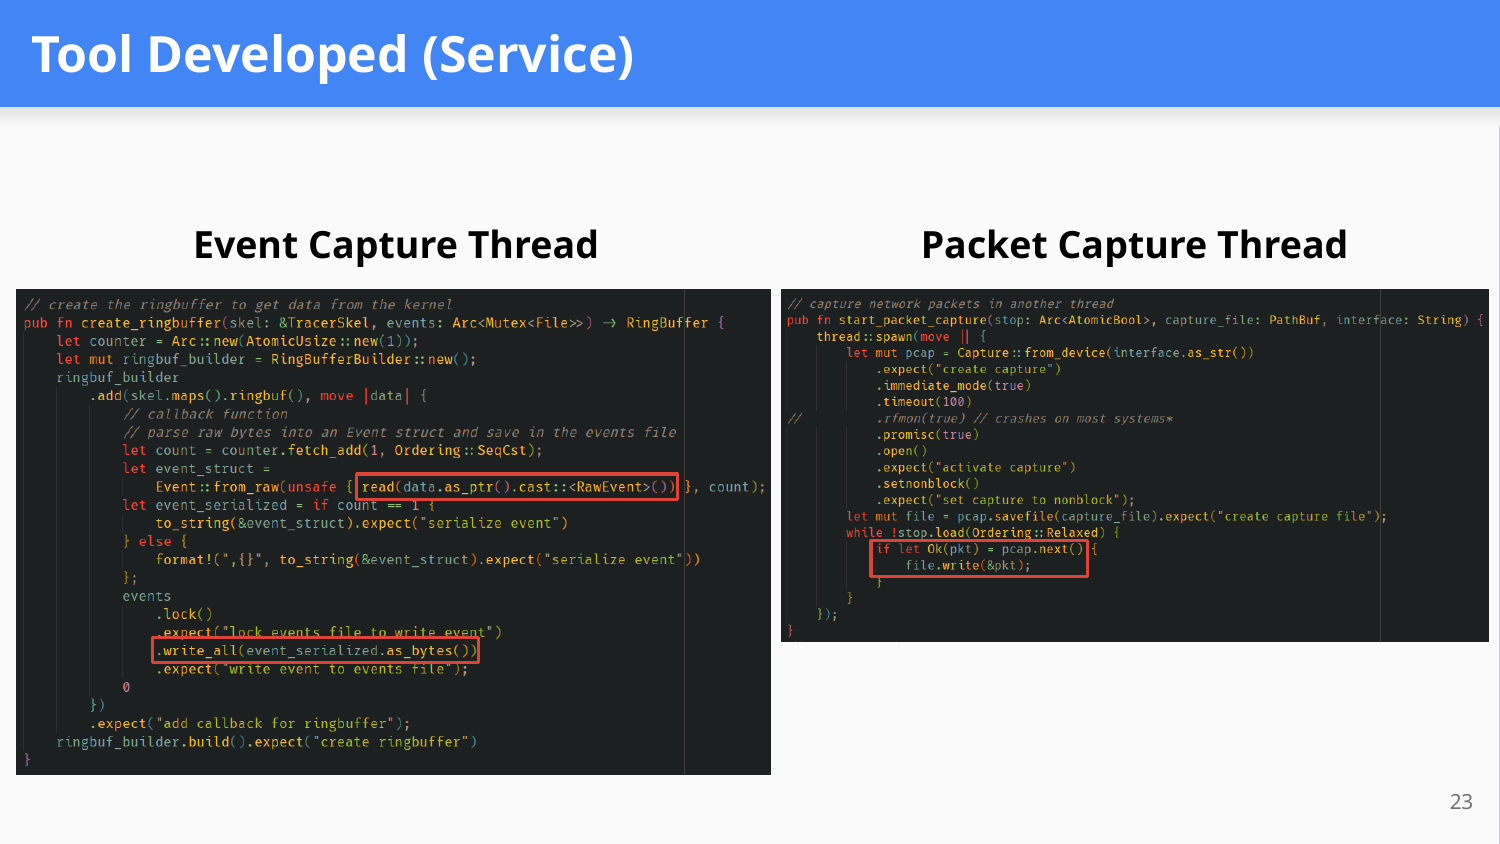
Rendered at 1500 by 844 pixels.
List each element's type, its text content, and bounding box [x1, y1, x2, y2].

picture [781, 289, 1489, 642]
title Tool Developed (Service) [16, 2, 1464, 102]
slide_number 29 [1398, 770, 1489, 835]
text_box Event Capture Thread [16, 206, 777, 282]
picture [16, 289, 771, 775]
text_box Packet Capture Thread [783, 206, 1487, 282]
